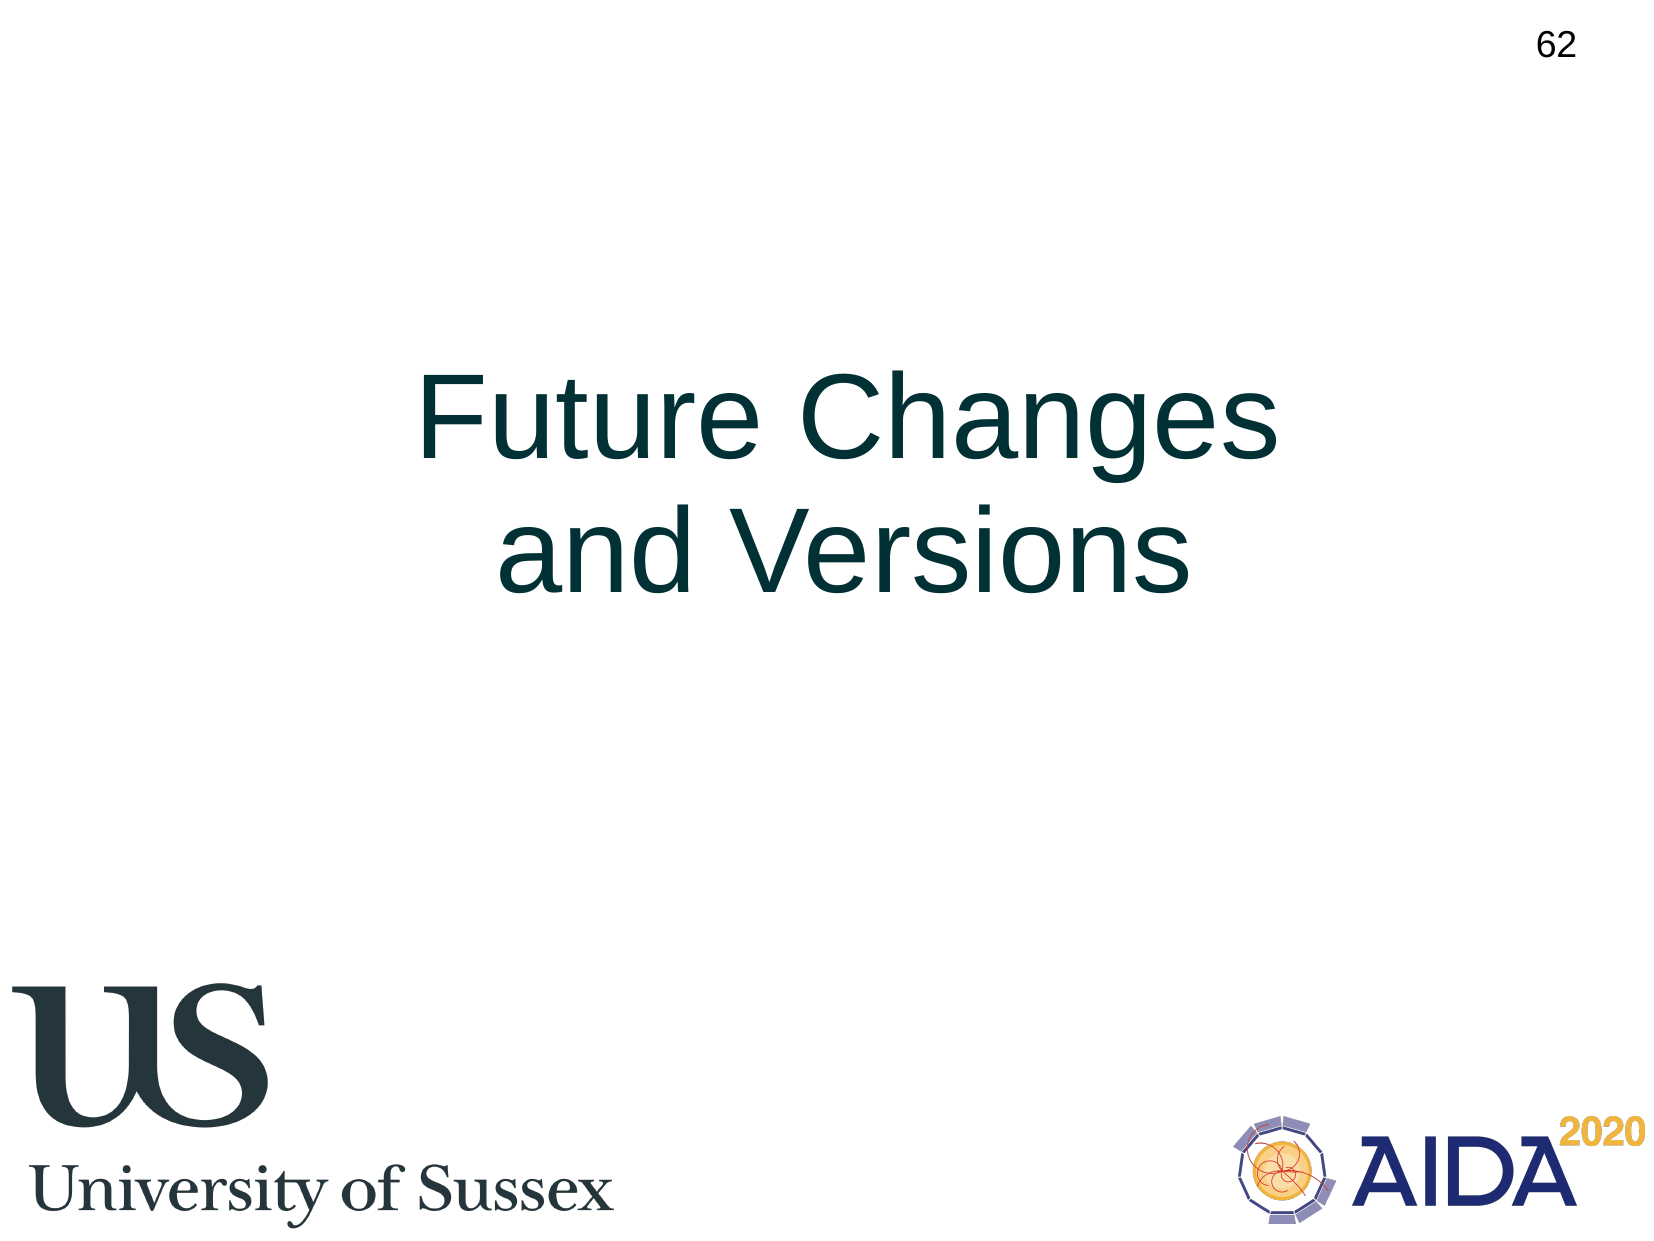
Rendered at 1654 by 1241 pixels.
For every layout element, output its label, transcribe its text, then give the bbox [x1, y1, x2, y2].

picture [1233, 1116, 1645, 1224]
title Future Changes and Versions [82, 348, 1571, 619]
picture [11, 982, 615, 1229]
text_box <number> [1521, 16, 1654, 84]
